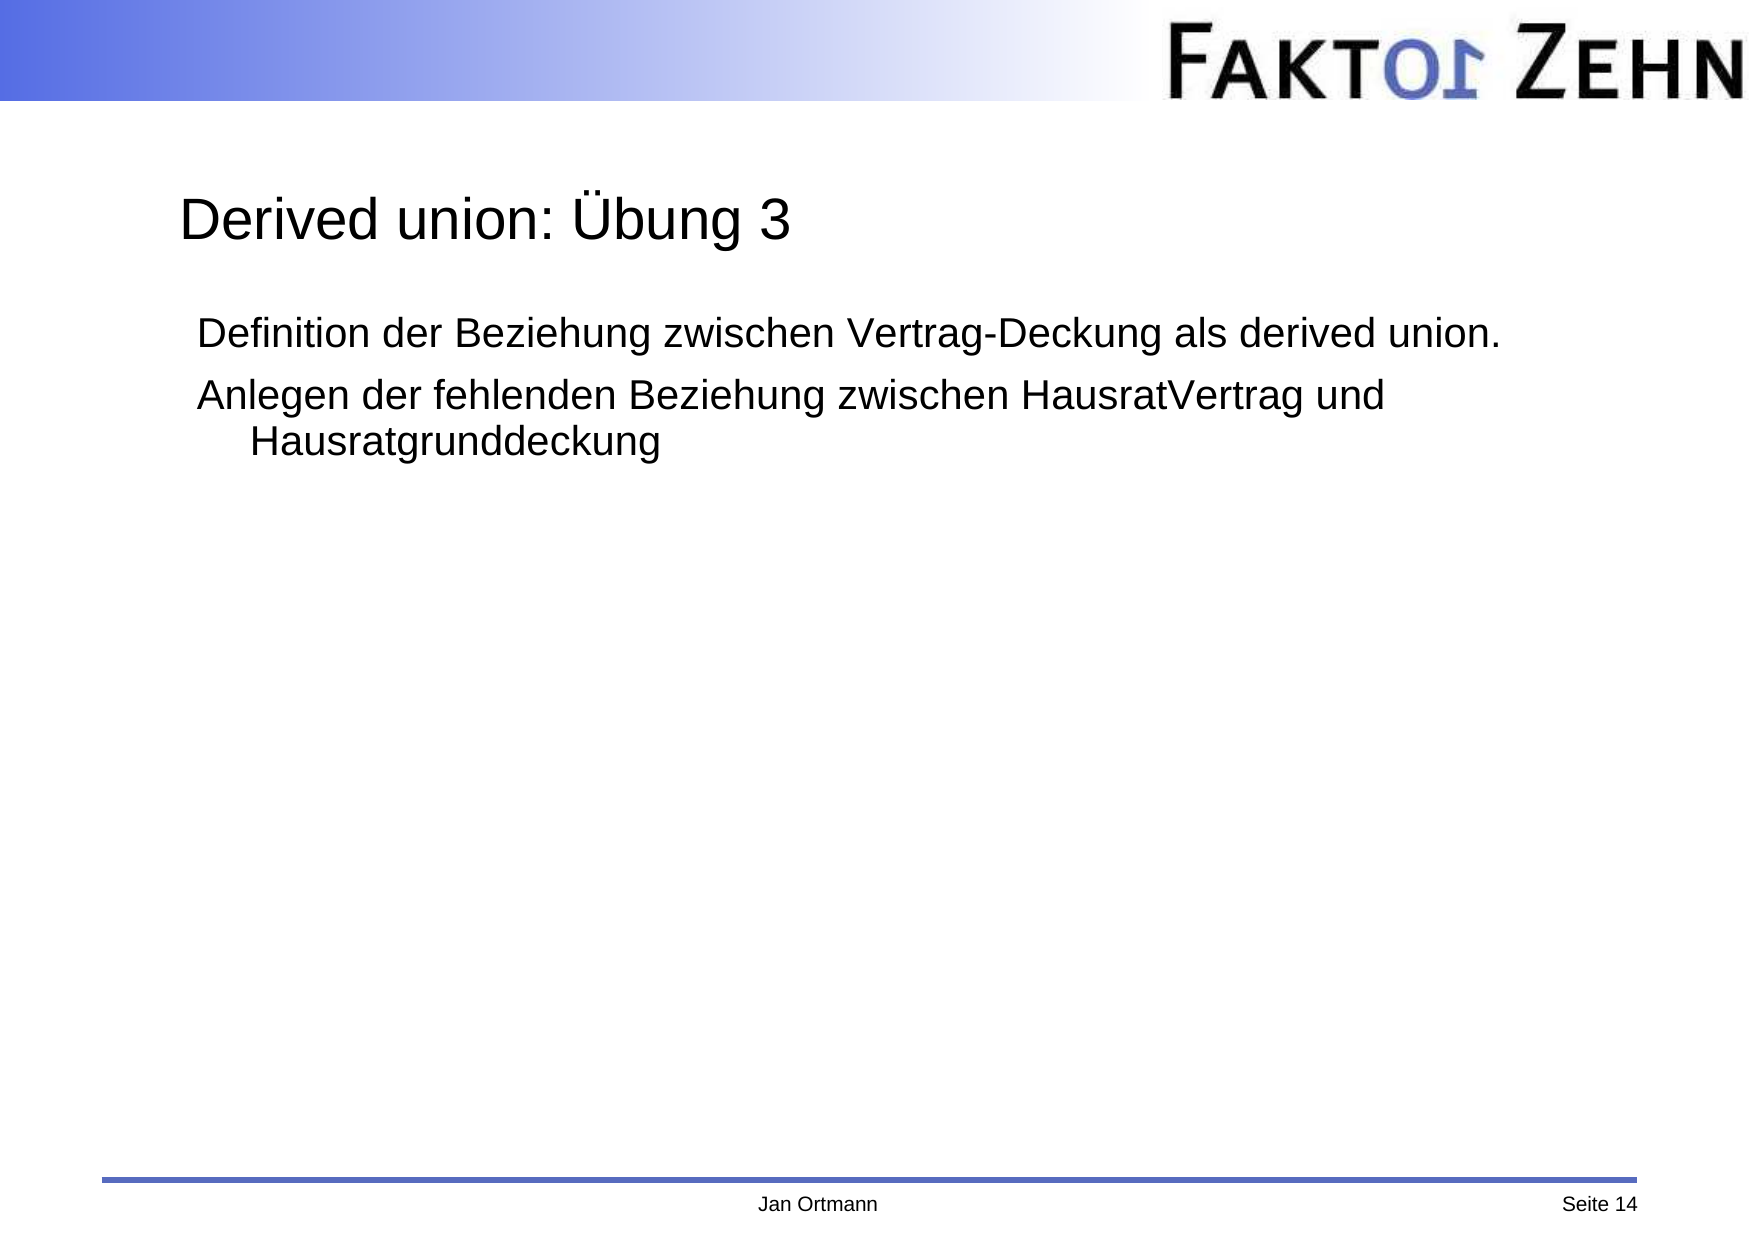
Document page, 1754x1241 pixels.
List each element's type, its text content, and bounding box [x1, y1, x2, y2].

picture [1162, 7, 1752, 100]
title Derived union: Übung 3 [179, 142, 1576, 296]
list Definition der Beziehung zwischen Vertrag-Deckung als derived union. Anlegen der fehlenden Beziehung zwischen HausratVertrag und Hausratgrunddeckung [179, 310, 1576, 547]
